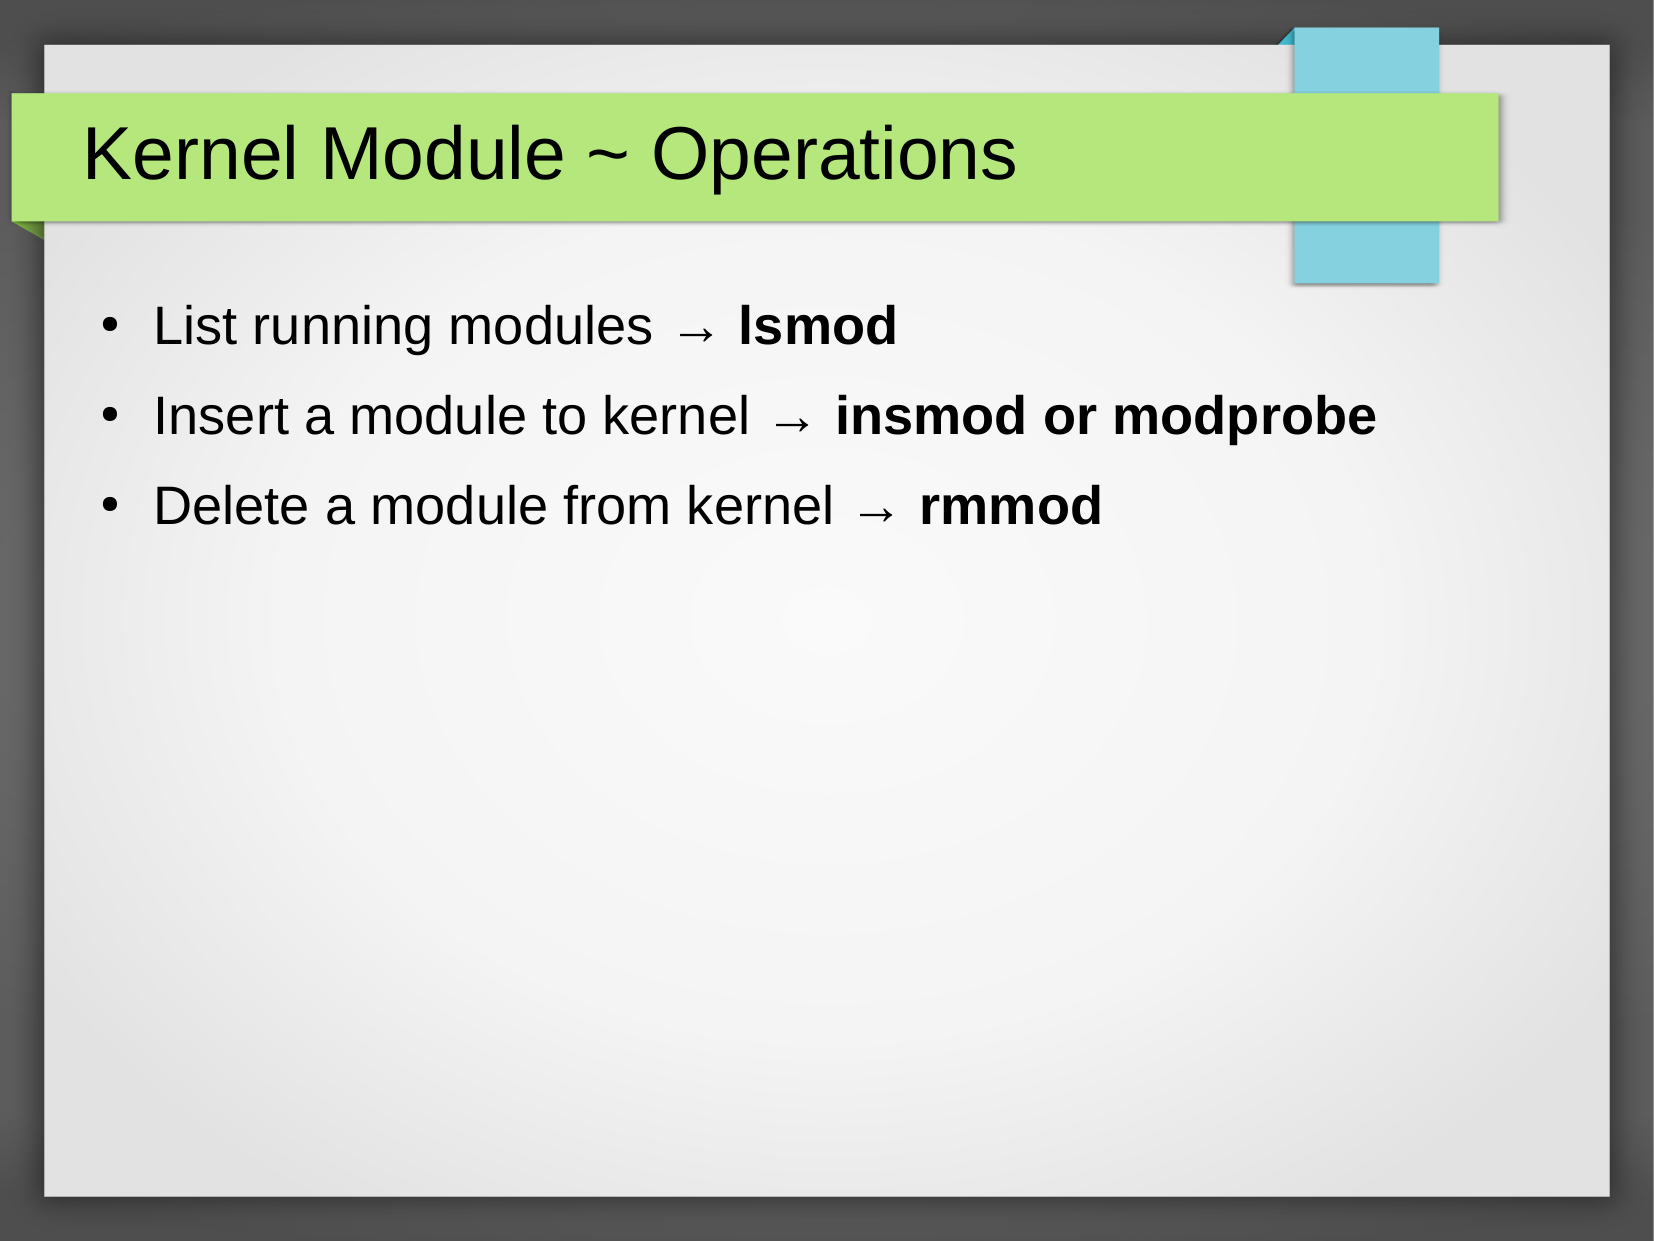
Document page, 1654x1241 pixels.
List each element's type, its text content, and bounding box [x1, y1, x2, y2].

picture [0, 0, 1654, 1241]
list List running modules → lsmod Insert a module to kernel → insmod or modprobe Delete a module from kernel → rmmod [82, 295, 1571, 1015]
title Kernel Module ~ Operations [82, 94, 1264, 213]
